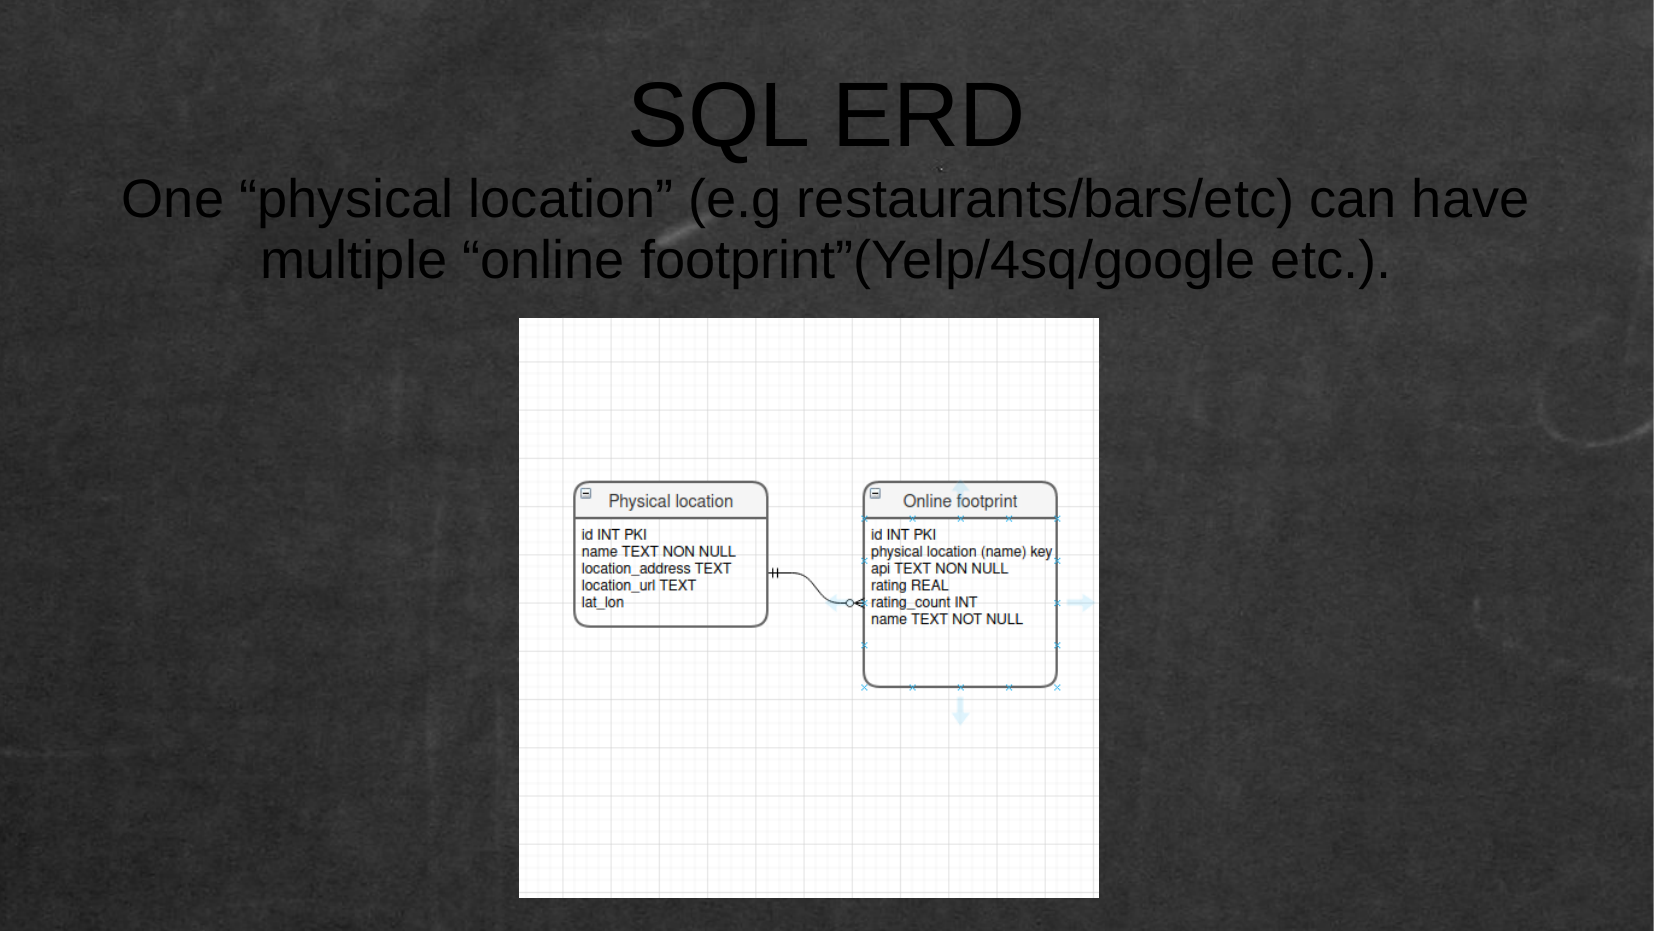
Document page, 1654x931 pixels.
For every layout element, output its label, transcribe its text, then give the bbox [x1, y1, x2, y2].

title SQL ERD [82, 37, 1571, 151]
picture [0, 0, 1654, 931]
title One “physical location” (e.g restaurants/bars/etc) can have multiple “online footprint”(Yelp/4sq/google etc.). [82, 151, 1571, 308]
